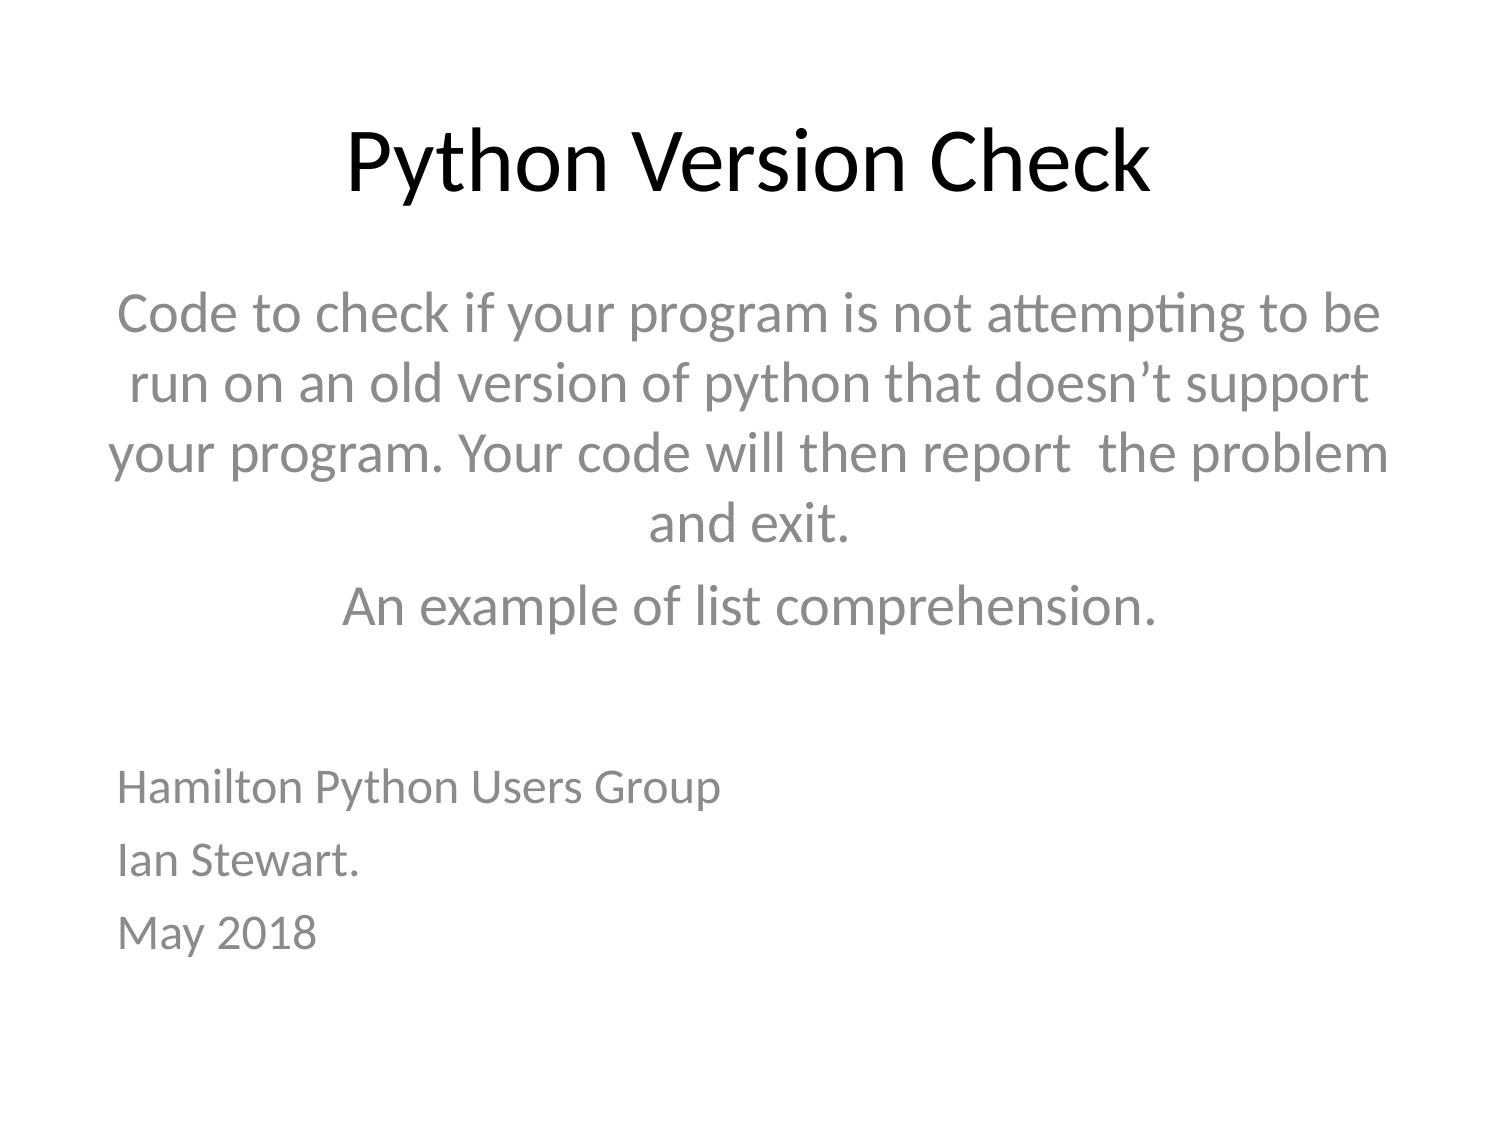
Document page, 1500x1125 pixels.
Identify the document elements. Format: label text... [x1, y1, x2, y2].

title Python Version Check [112, 90, 1388, 221]
subtitle Code to check if your program is not attempting to be run on an old version of python that doesn’t support your program. Your code will then report the problem and exit. An example of list comprehension. [76, 267, 1424, 662]
text_box Hamilton Python Users Group Ian Stewart. May 2018 [101, 745, 1449, 1033]
